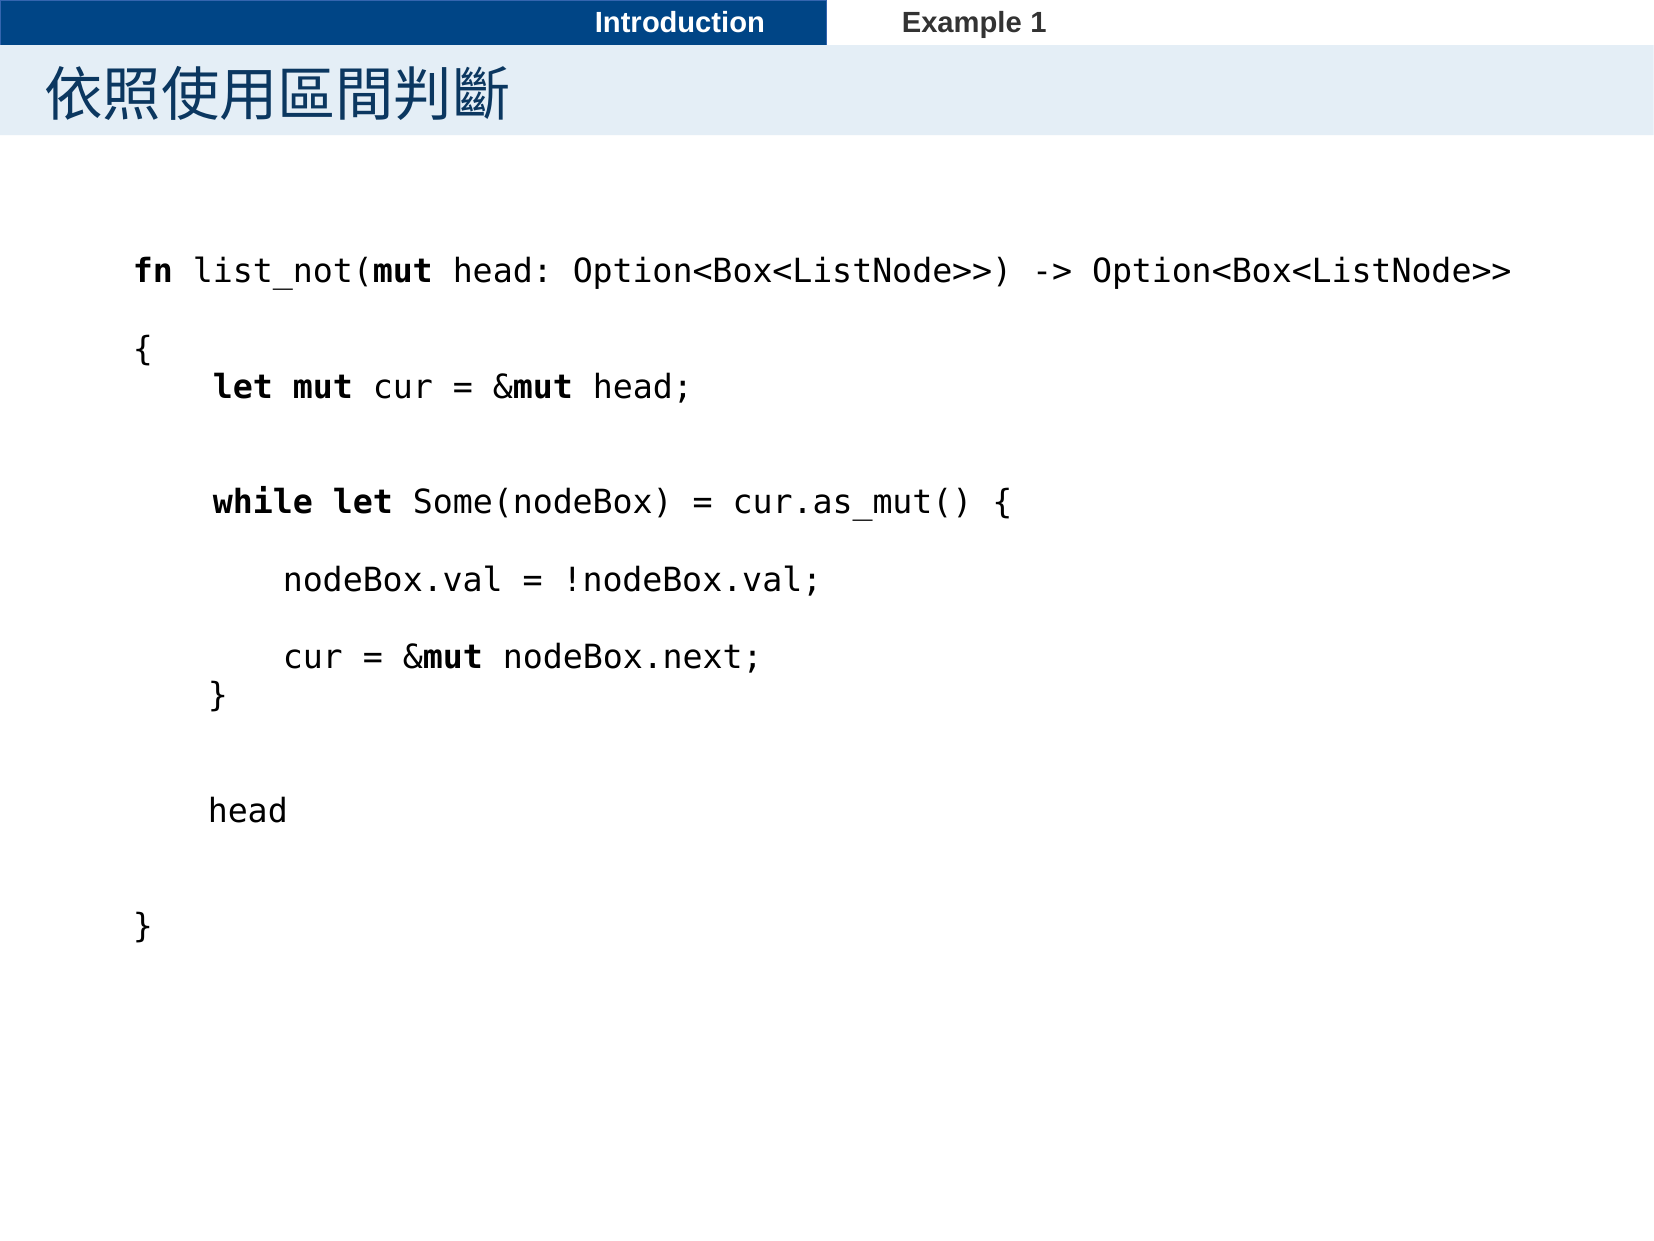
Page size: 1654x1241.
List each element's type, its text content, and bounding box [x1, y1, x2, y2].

title Introduction [0, 0, 766, 40]
title Example 1 [826, 0, 1654, 40]
text_box fn list_not(mut head: Option<Box<ListNode>>) -> Option<Box<ListNode>> { let mut cur = &mut head; while let Some(nodeBox) = cur.as_mut() { nodeBox.val = !nodeBox.val; cur = &mut nodeBox.next; } head } [118, 244, 1621, 1069]
text_box 依照使用區間判斷 [0, 40, 1654, 140]
